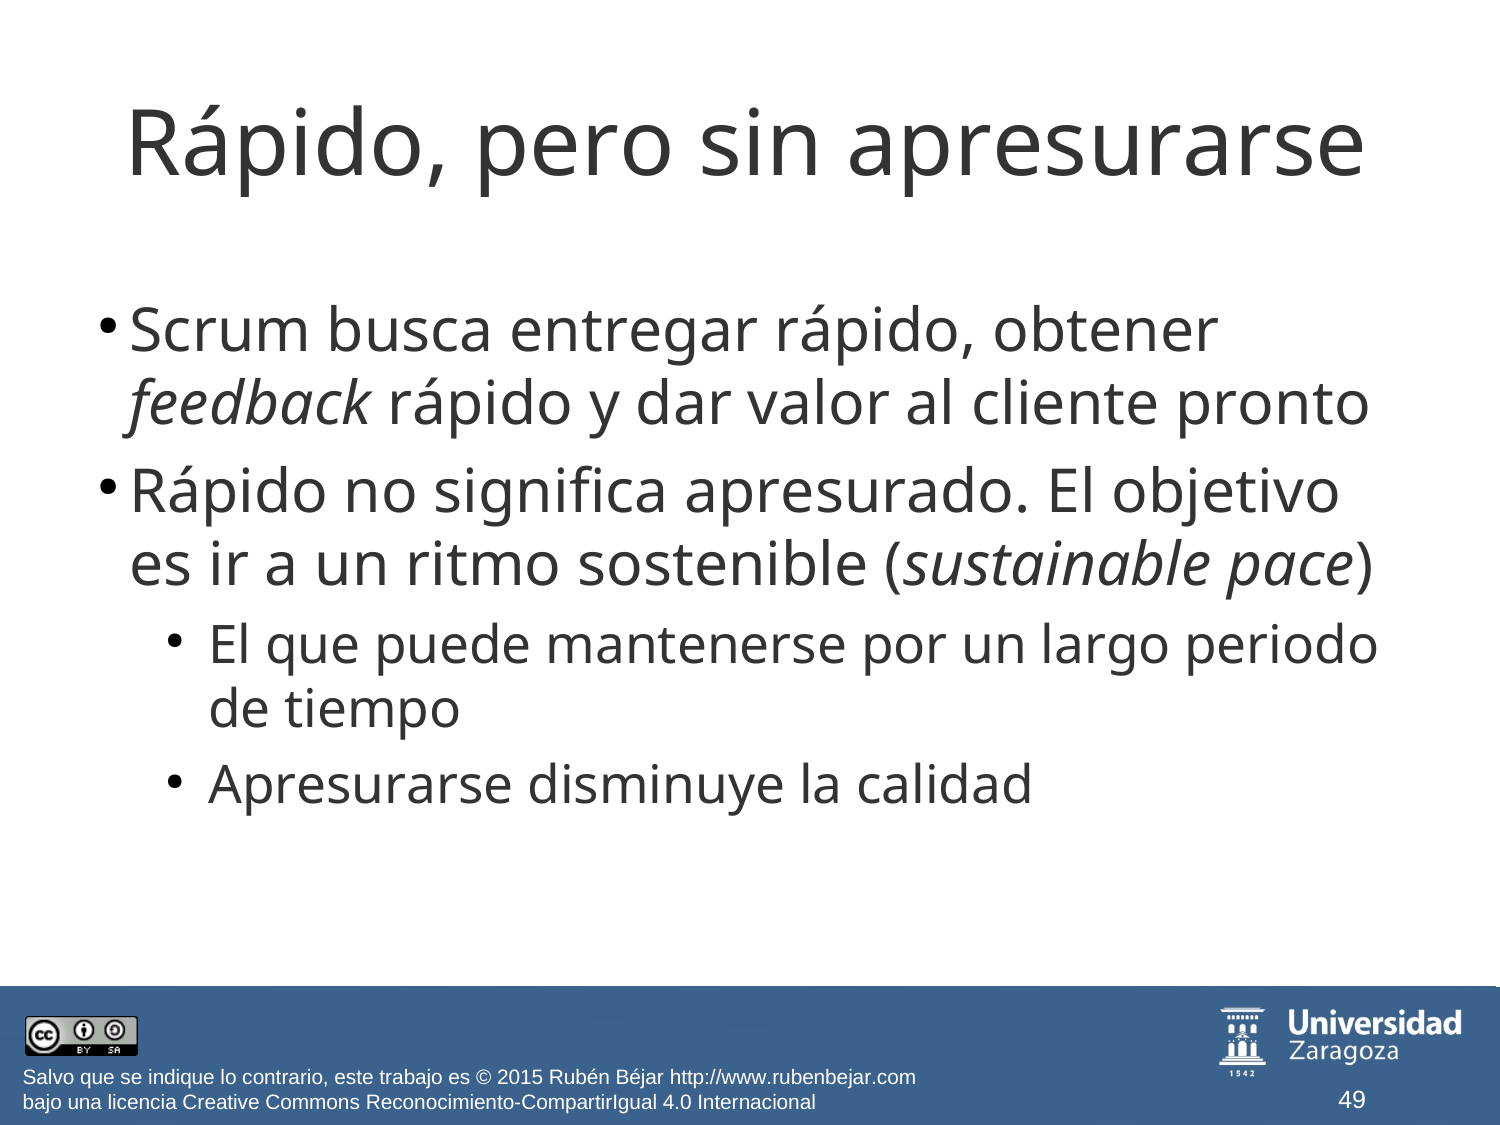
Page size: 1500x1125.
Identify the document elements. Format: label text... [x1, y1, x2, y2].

title Rápido, pero sin apresurarse [74, 21, 1420, 257]
list Scrum busca entregar rápido, obtener feedback rápido y dar valor al cliente pronto Rápido no significa apresurado. El objetivo es ir a un ritmo sostenible (sustainable pace) El que puede mantenerse por un largo periodo de tiempo Apresurarse disminuye la calidad [82, 283, 1418, 957]
picture [0, 986, 1500, 1125]
